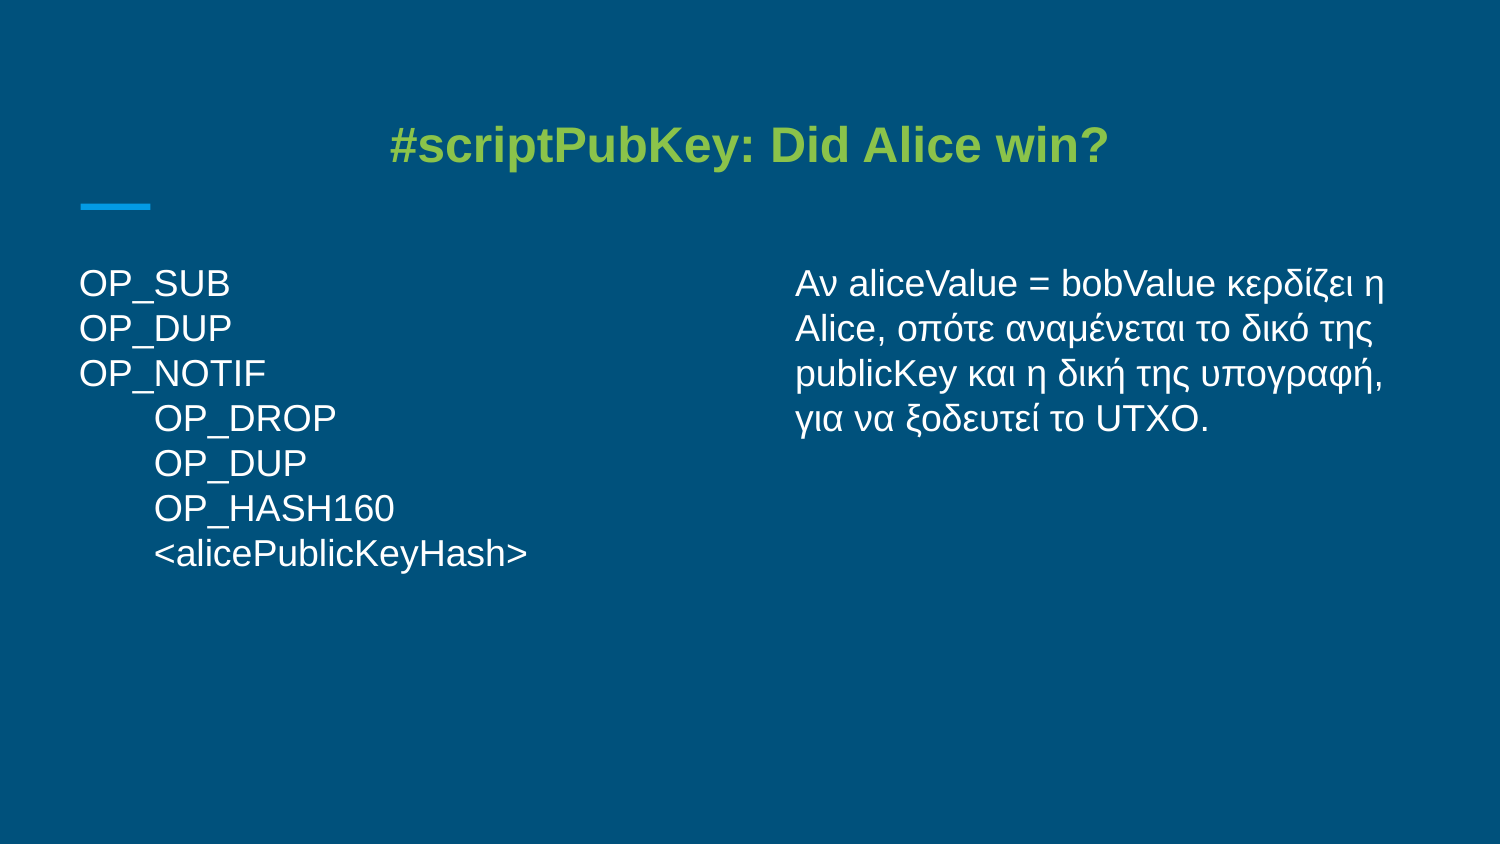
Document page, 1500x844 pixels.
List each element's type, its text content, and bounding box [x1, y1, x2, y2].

list OP_SUB OP_DUP OP_NOTIF OP_DROP OP_DUP OP_HASH160 <alicePublicKeyHash> [63, 244, 720, 750]
title #scriptPubKey: Did Alice win? [63, 75, 1437, 188]
list Αν aliceValue = bobValue κερδίζει η Alice, οπότε αναμένεται το δικό της publicKey και η δική της υπογραφή, για να ξοδευτεί το UTXO. [780, 244, 1437, 750]
